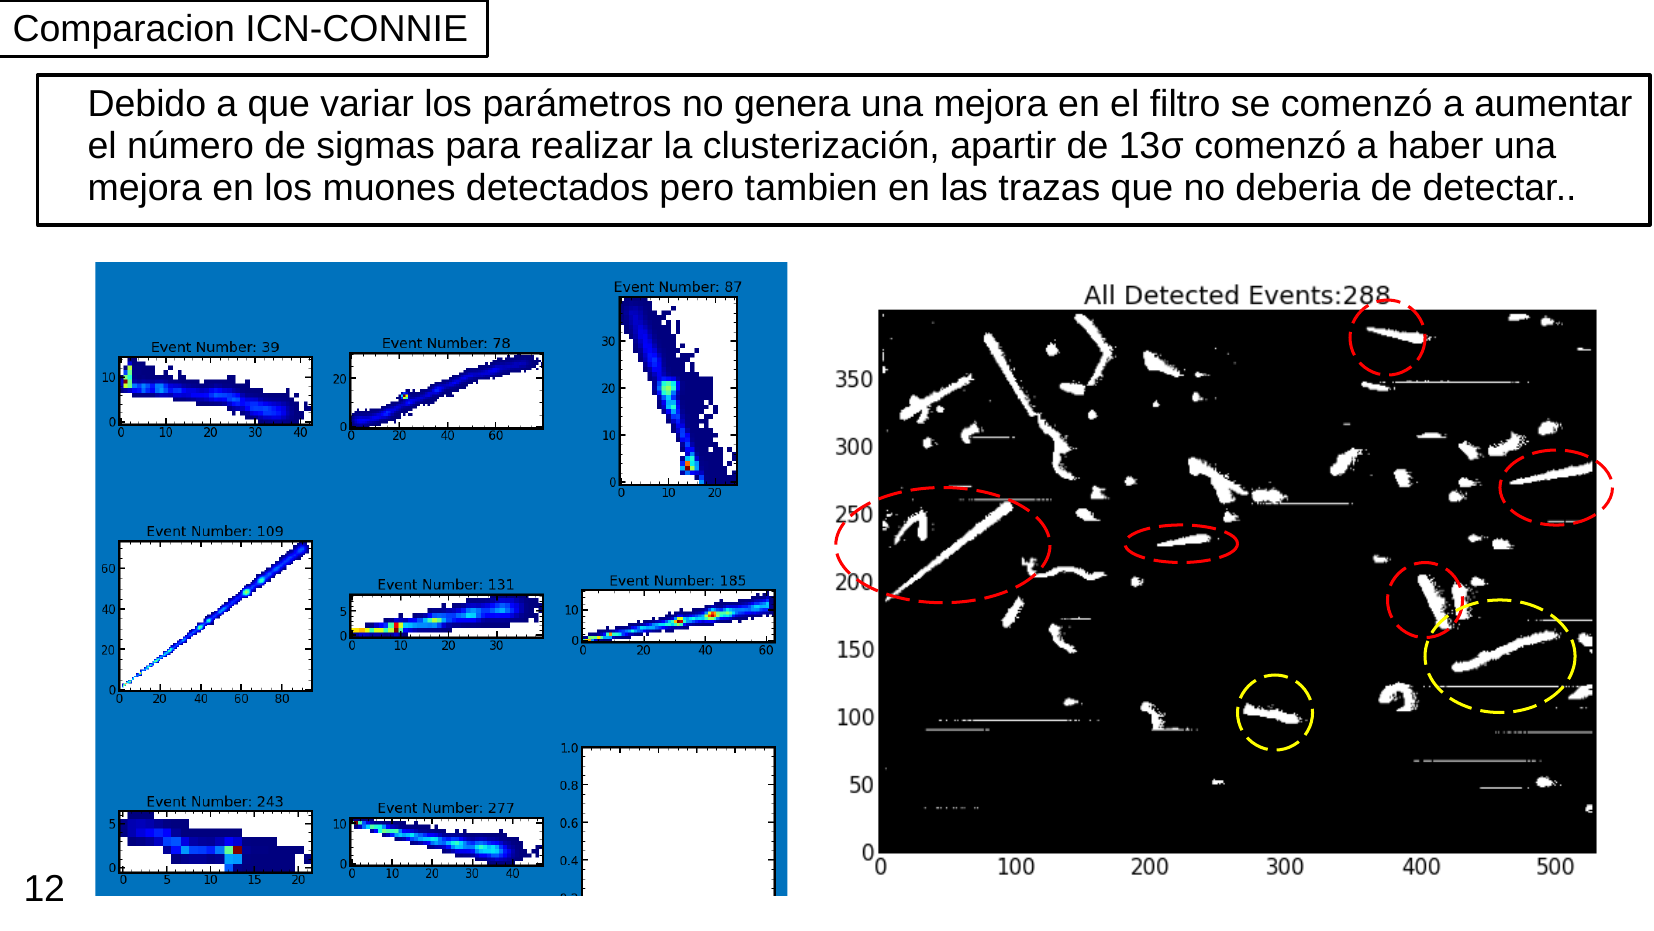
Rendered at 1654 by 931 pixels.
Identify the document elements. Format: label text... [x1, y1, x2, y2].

text_box [1237, 675, 1313, 751]
text_box [1499, 450, 1613, 526]
text_box Comparacion ICN-CONNIE [0, 0, 488, 57]
text_box Debido a que variar los parámetros no genera una mejora en el filtro se comenzó a aumentar el número de sigmas para realizar la clusterización, apartir de 13σ comenzó a haber una mejora en los muones detectados pero tambien en las trazas que no deberia de detectar.. [37, 75, 1651, 226]
picture [825, 225, 1638, 901]
text_box [835, 487, 1051, 603]
text_box [1387, 562, 1576, 713]
text_box [1124, 524, 1238, 563]
text_box <number> [8, 860, 638, 931]
text_box [1350, 300, 1426, 376]
picture [95, 262, 788, 896]
